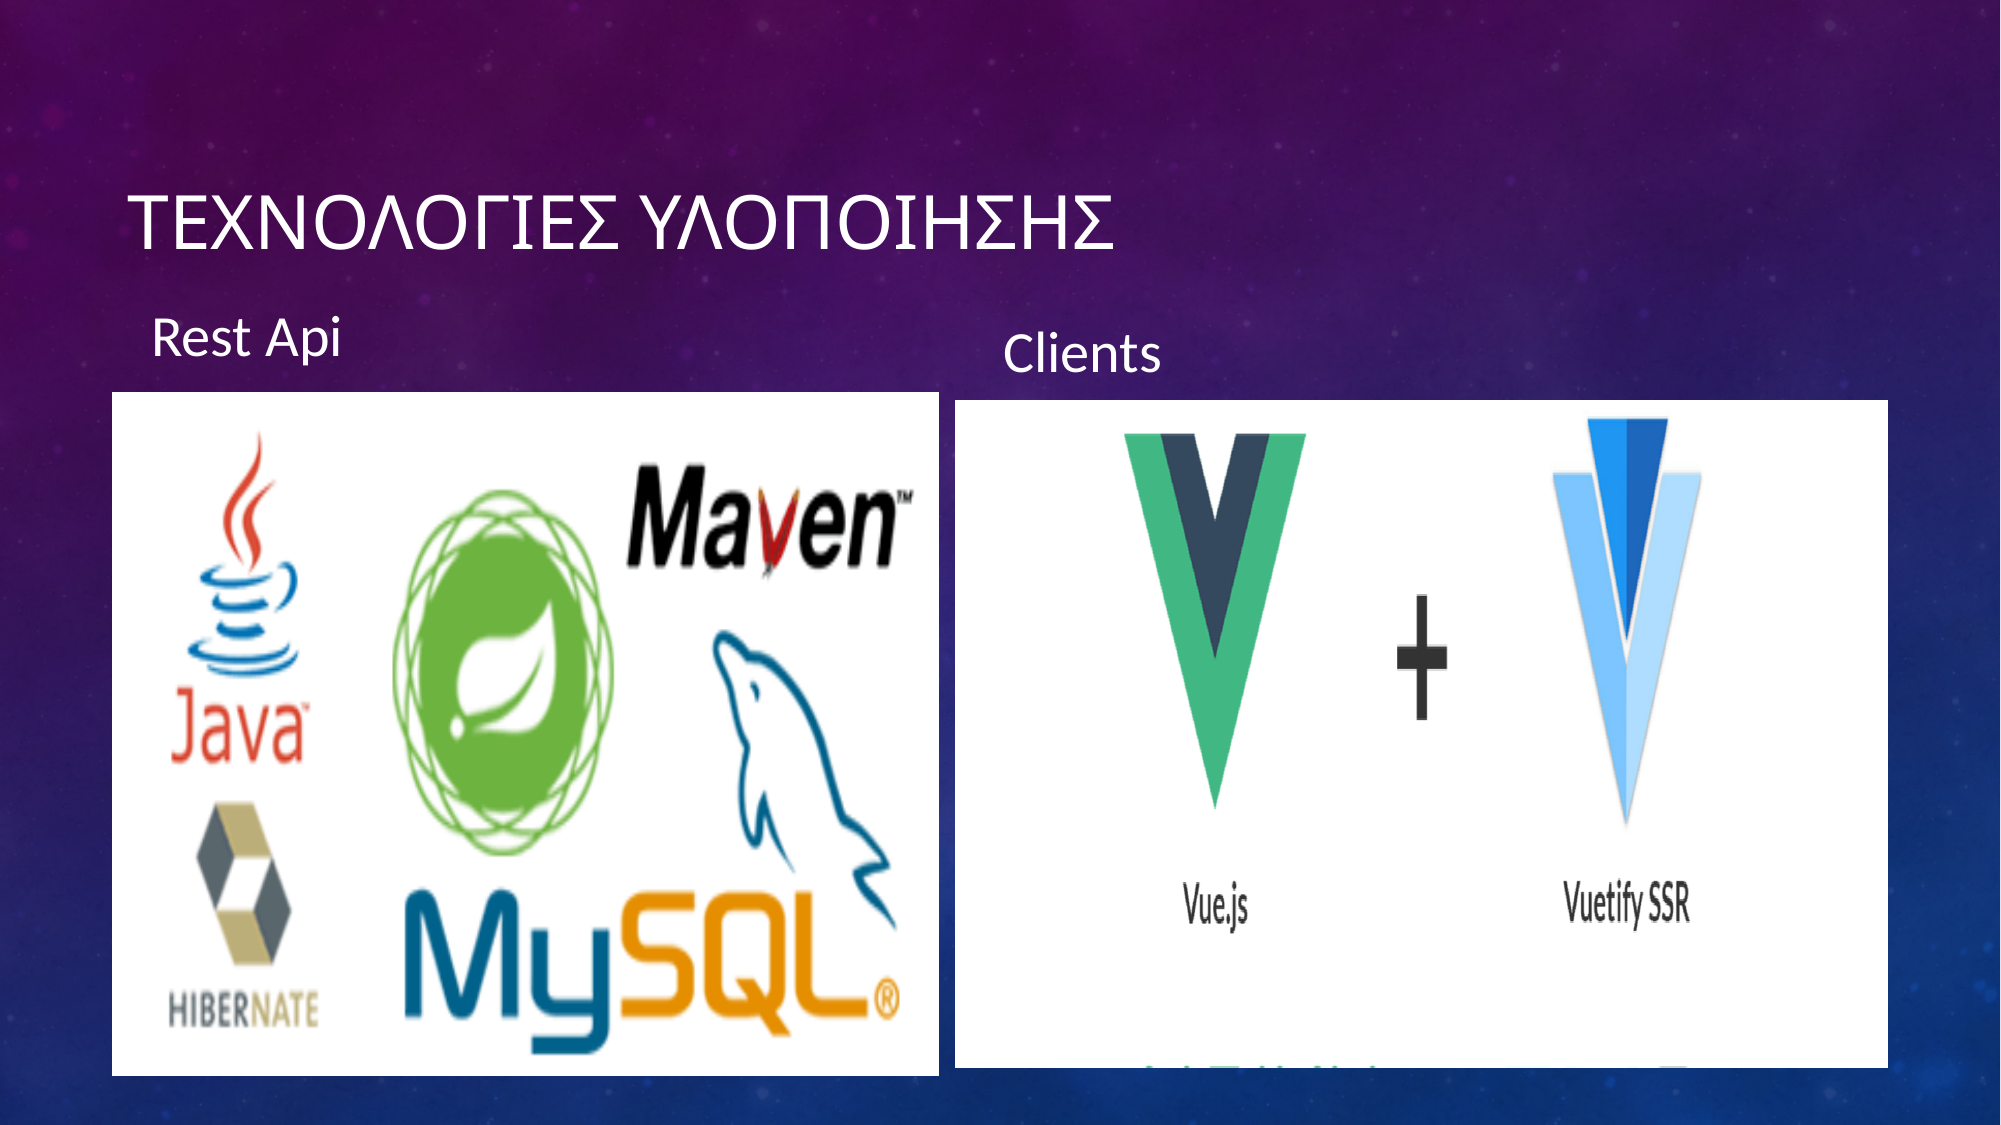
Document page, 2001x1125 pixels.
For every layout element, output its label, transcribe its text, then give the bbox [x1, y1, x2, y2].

title Τεχνολογιες υλοποιησης [112, 99, 1775, 339]
list Rest Api [136, 281, 909, 376]
picture [0, 0, 2001, 1125]
list Clients [988, 296, 1763, 392]
